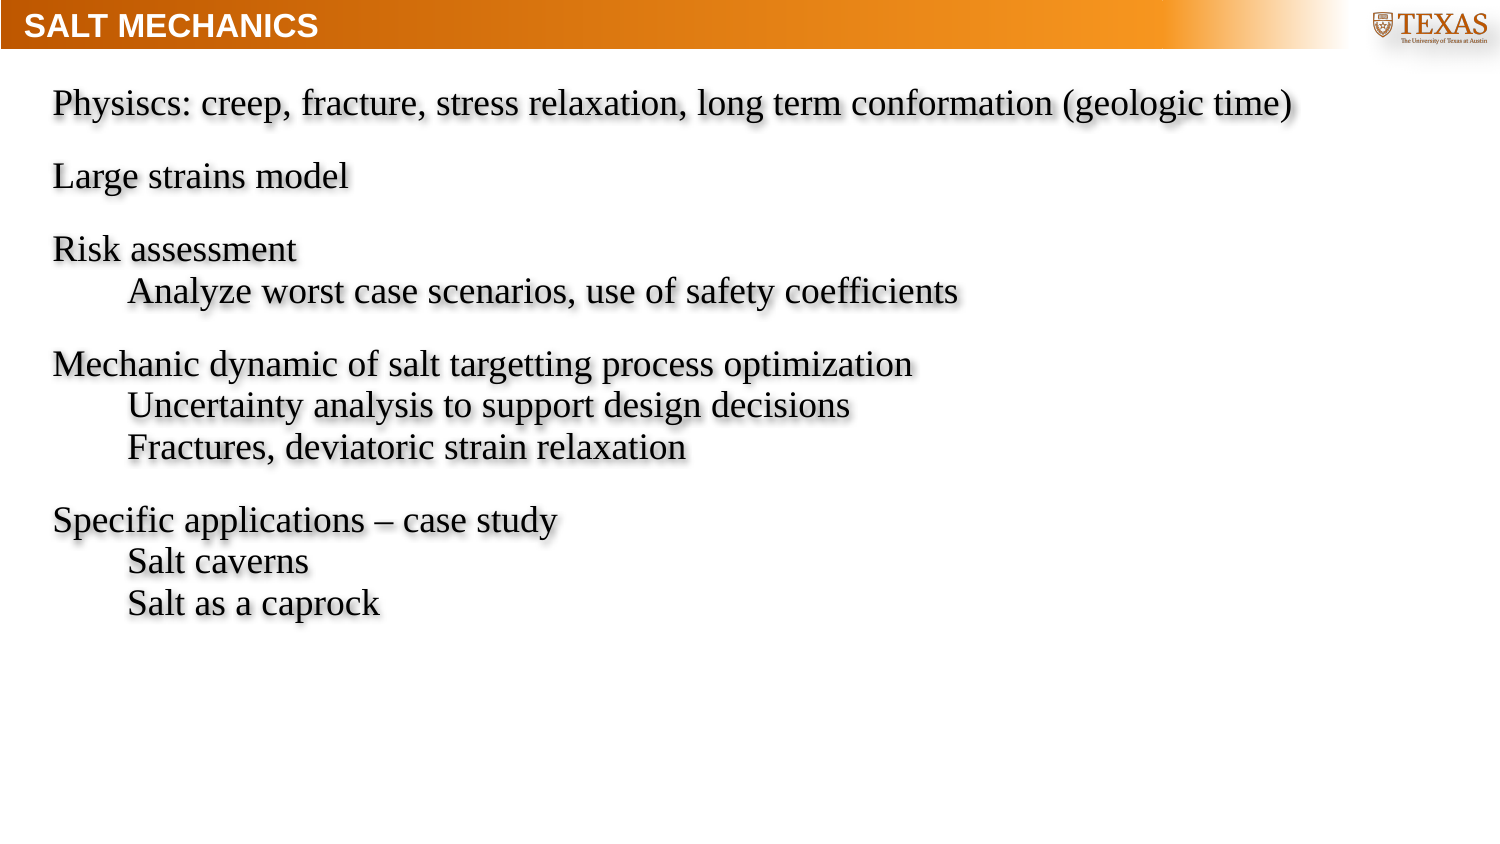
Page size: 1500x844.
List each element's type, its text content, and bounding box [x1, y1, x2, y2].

text_box Physiscs: creep, fracture, stress relaxation, long term conformation (geologic time) Large strains model Risk assessment Analyze worst case scenarios, use of safety coefficients Mechanic dynamic of salt targetting process optimization Uncertainty analysis to support design decisions Fractures, deviatoric strain relaxation Specific applications – case study Salt caverns Salt as a caprock [37, 75, 1463, 717]
title SALT MECHANICS [23, 7, 1349, 46]
picture [1348, 0, 1500, 68]
